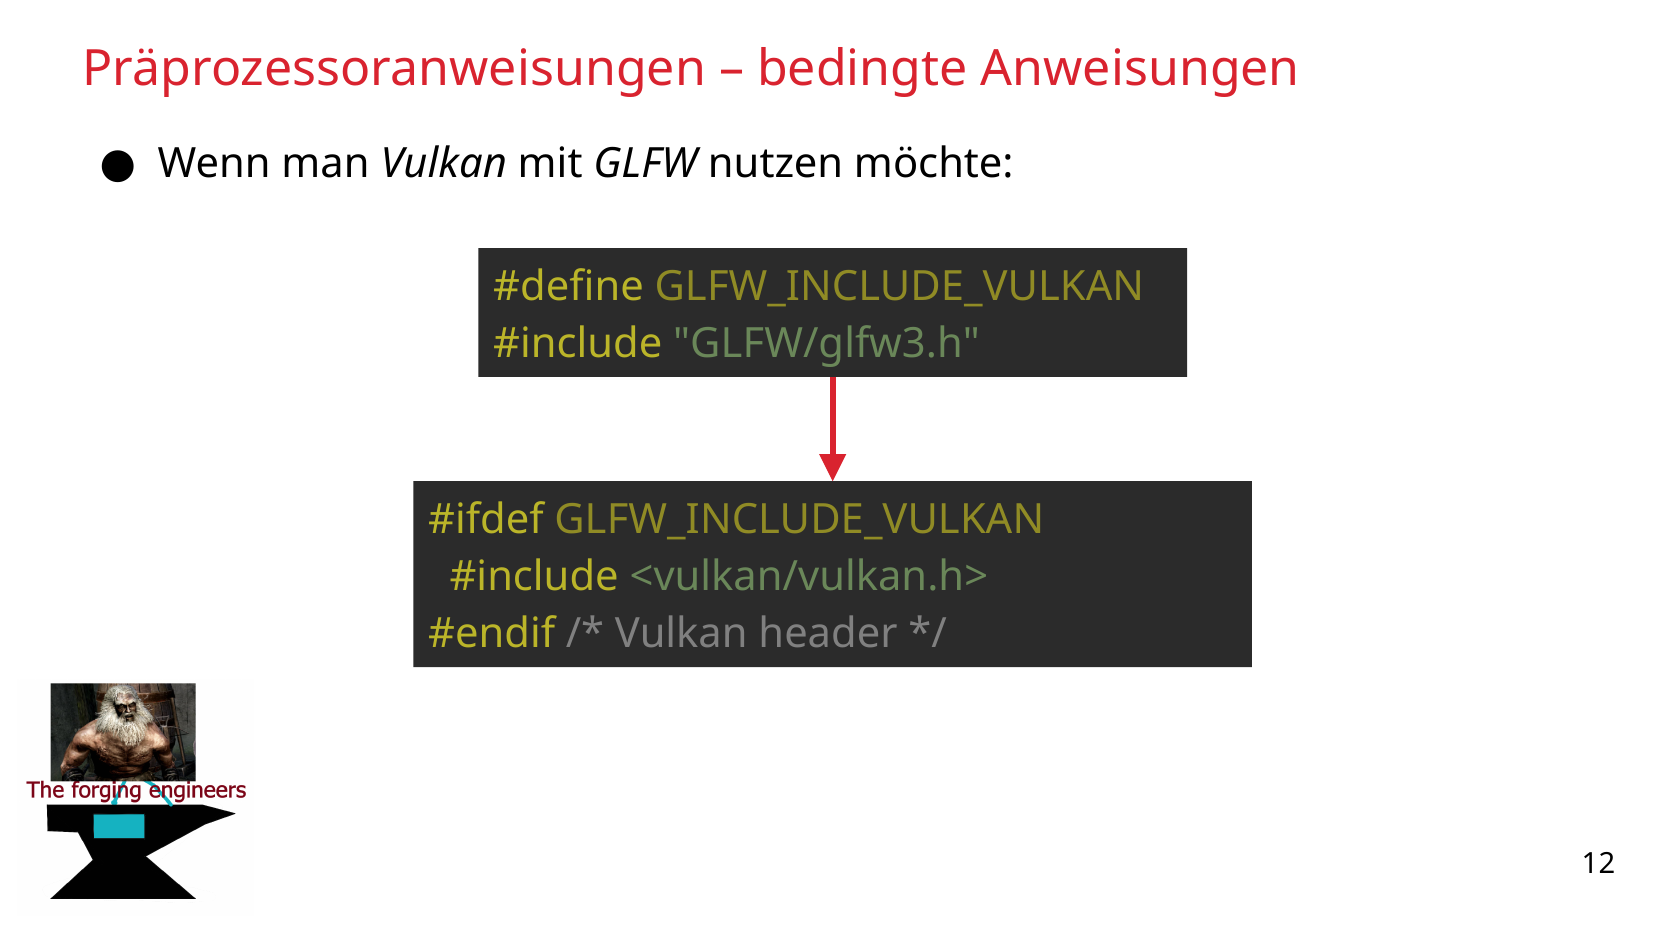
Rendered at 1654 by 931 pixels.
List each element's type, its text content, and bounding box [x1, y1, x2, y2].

text_box Wenn man Vulkan mit GLFW nutzen möchte: [82, 135, 1548, 189]
picture [17, 679, 254, 916]
title Präprozessoranweisungen – bedingte Anweisungen [82, 37, 1571, 95]
text_box #define GLFW_INCLUDE_VULKAN #include "GLFW/glfw3.h" [478, 248, 1188, 358]
text_box #ifdef GLFW_INCLUDE_VULKAN #include <vulkan/vulkan.h> #endif /* Vulkan header */ [413, 481, 1252, 638]
